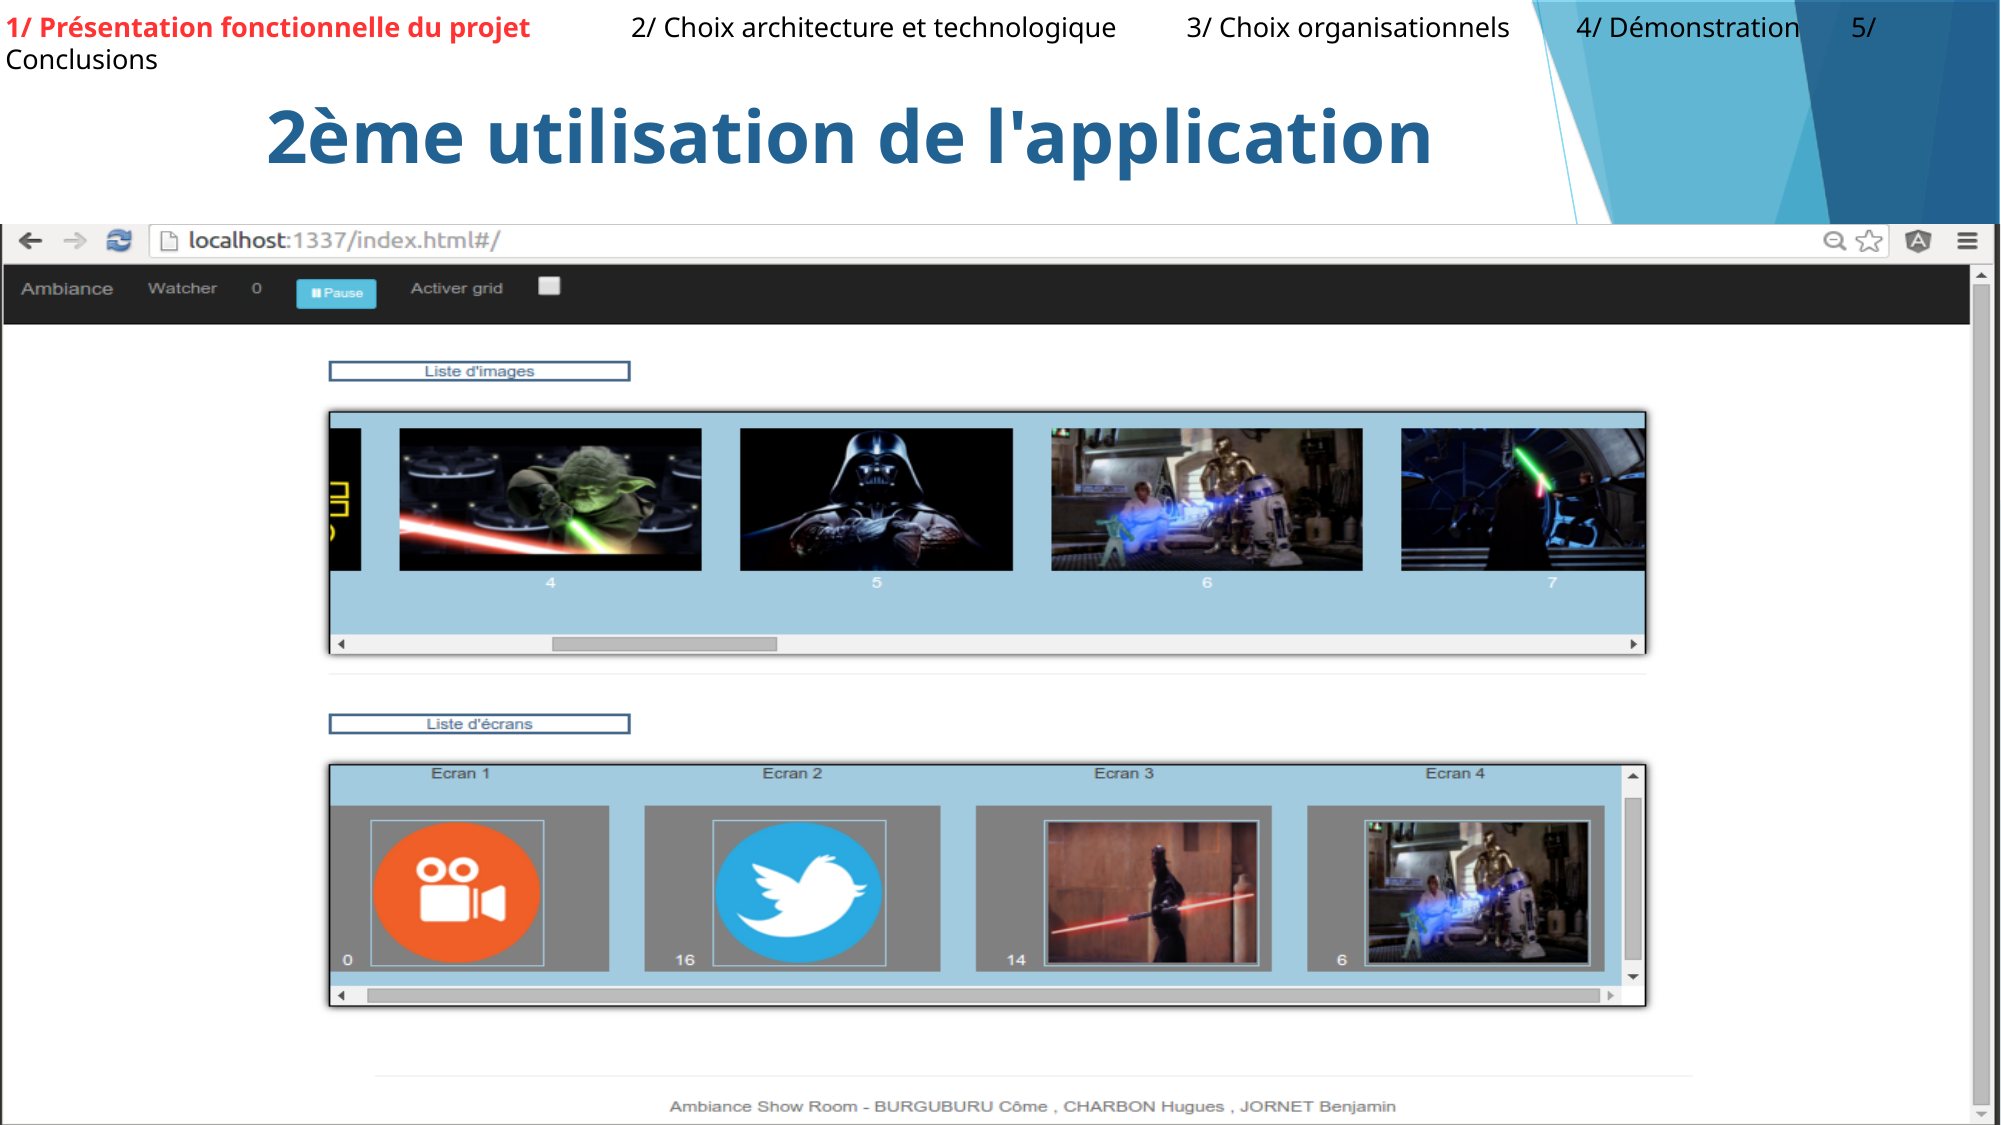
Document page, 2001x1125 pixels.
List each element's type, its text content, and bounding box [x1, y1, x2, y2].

picture [0, 224, 2001, 1125]
text_box 1/ Présentation fonctionnelle du projet 2/ Choix architecture et technologique 3/ Choix organisationnels 4/ Démonstration 5/ Conclusions [0, 2, 1991, 83]
list 2ème utilisation de l'application [123, 83, 1578, 213]
